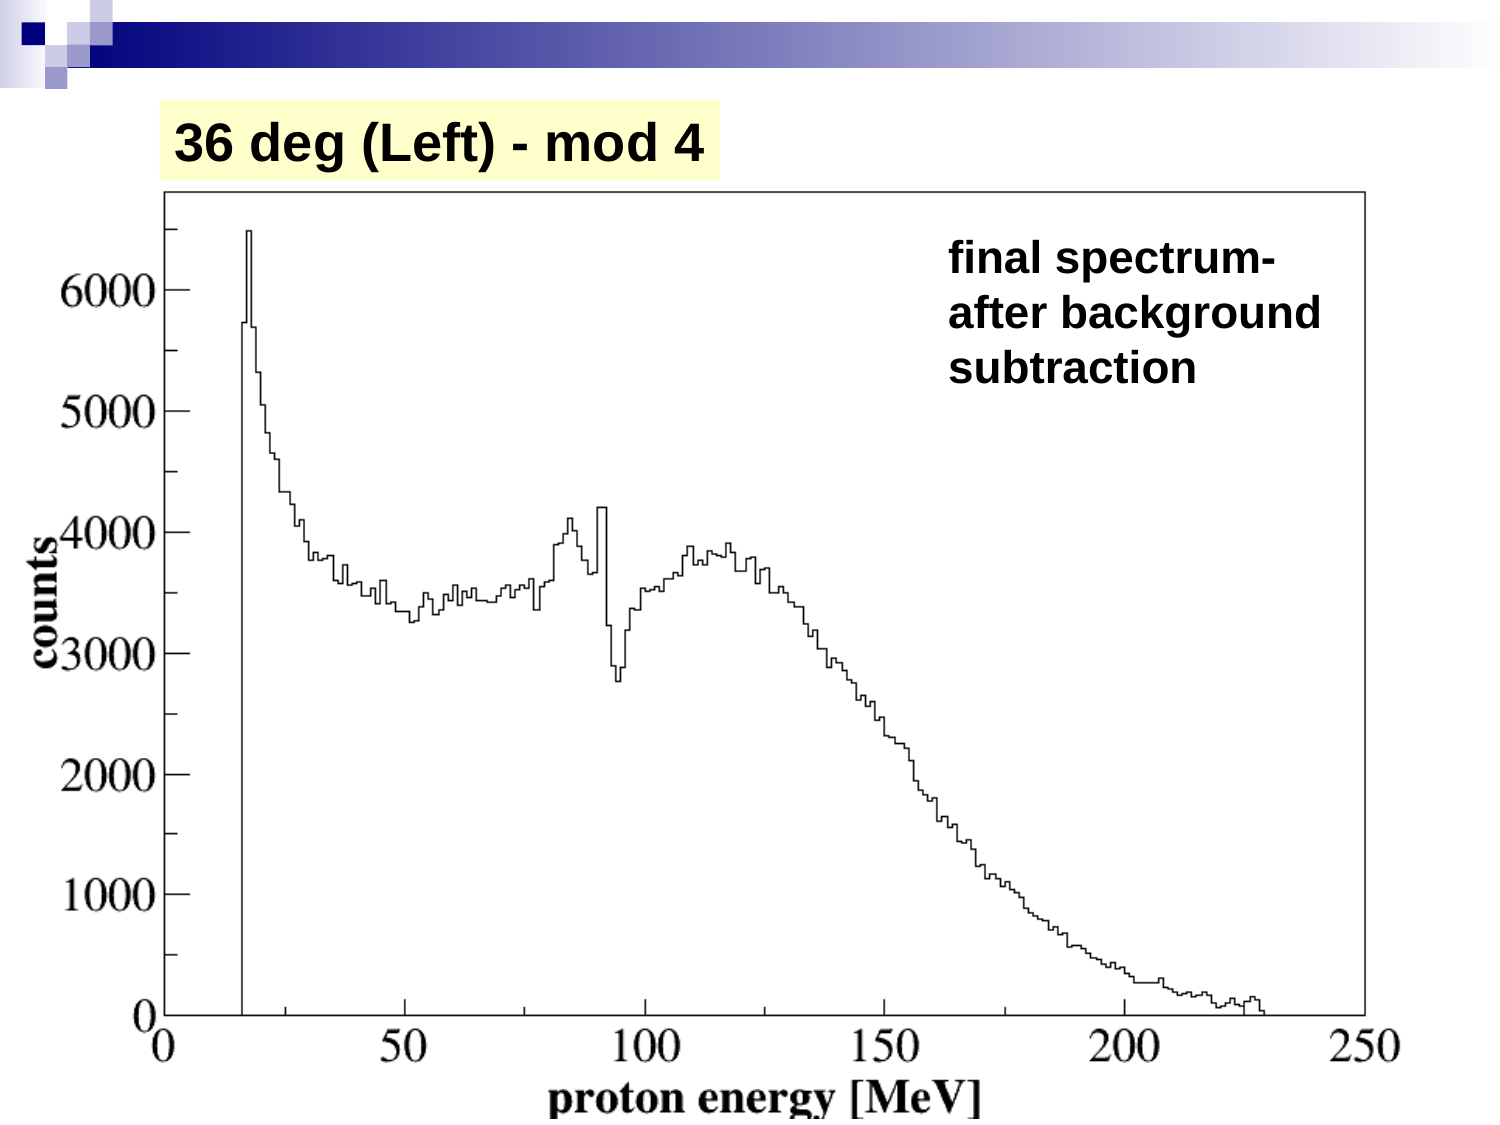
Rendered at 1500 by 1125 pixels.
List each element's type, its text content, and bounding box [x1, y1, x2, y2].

text_box final spectrum- after background subtraction [933, 220, 1351, 400]
picture [15, 89, 1500, 1119]
text_box 36 deg (Left) - mod 4 [159, 100, 721, 180]
